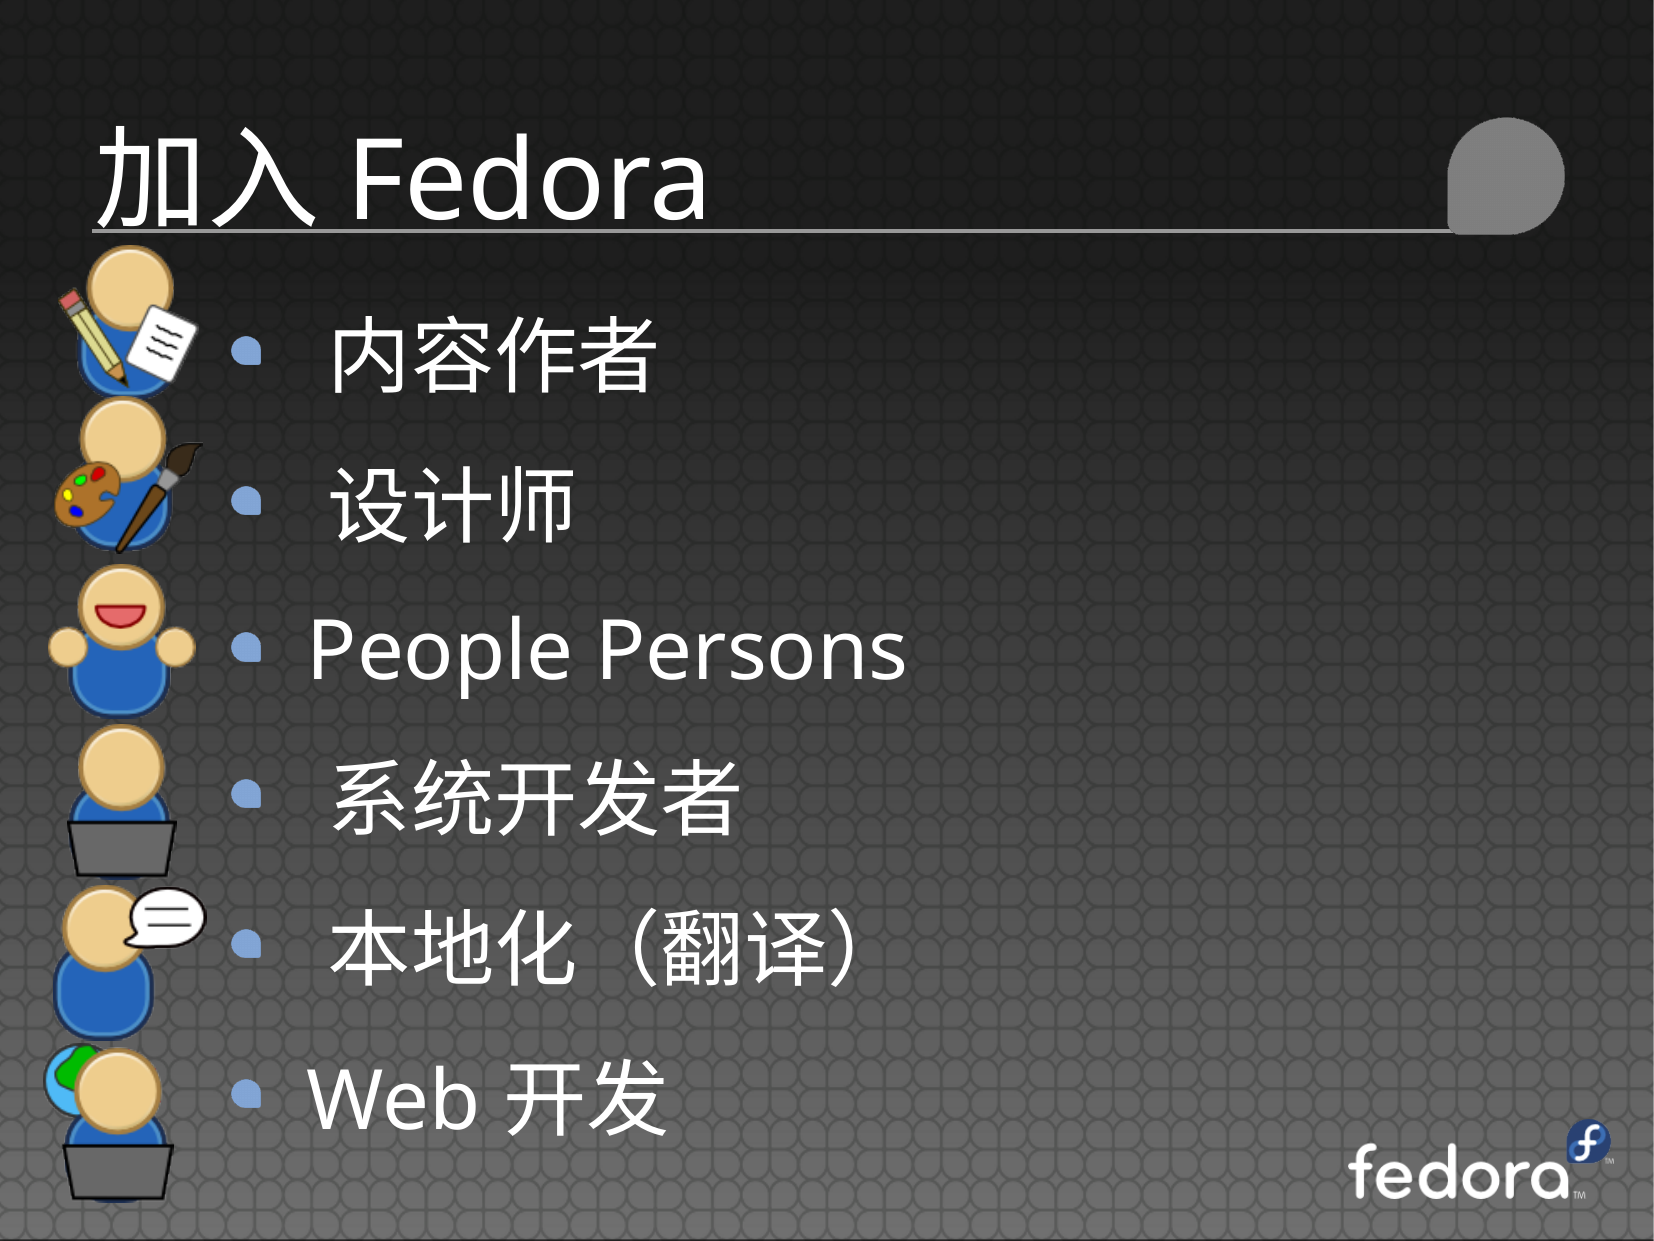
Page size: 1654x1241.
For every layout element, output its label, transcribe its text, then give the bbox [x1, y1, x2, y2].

title 加入Fedora [94, 100, 1426, 251]
list 内容作者 设计师 People Persons 系统开发者 本地化（翻译） Web开发 [214, 290, 1616, 1241]
picture [0, 0, 1654, 1241]
